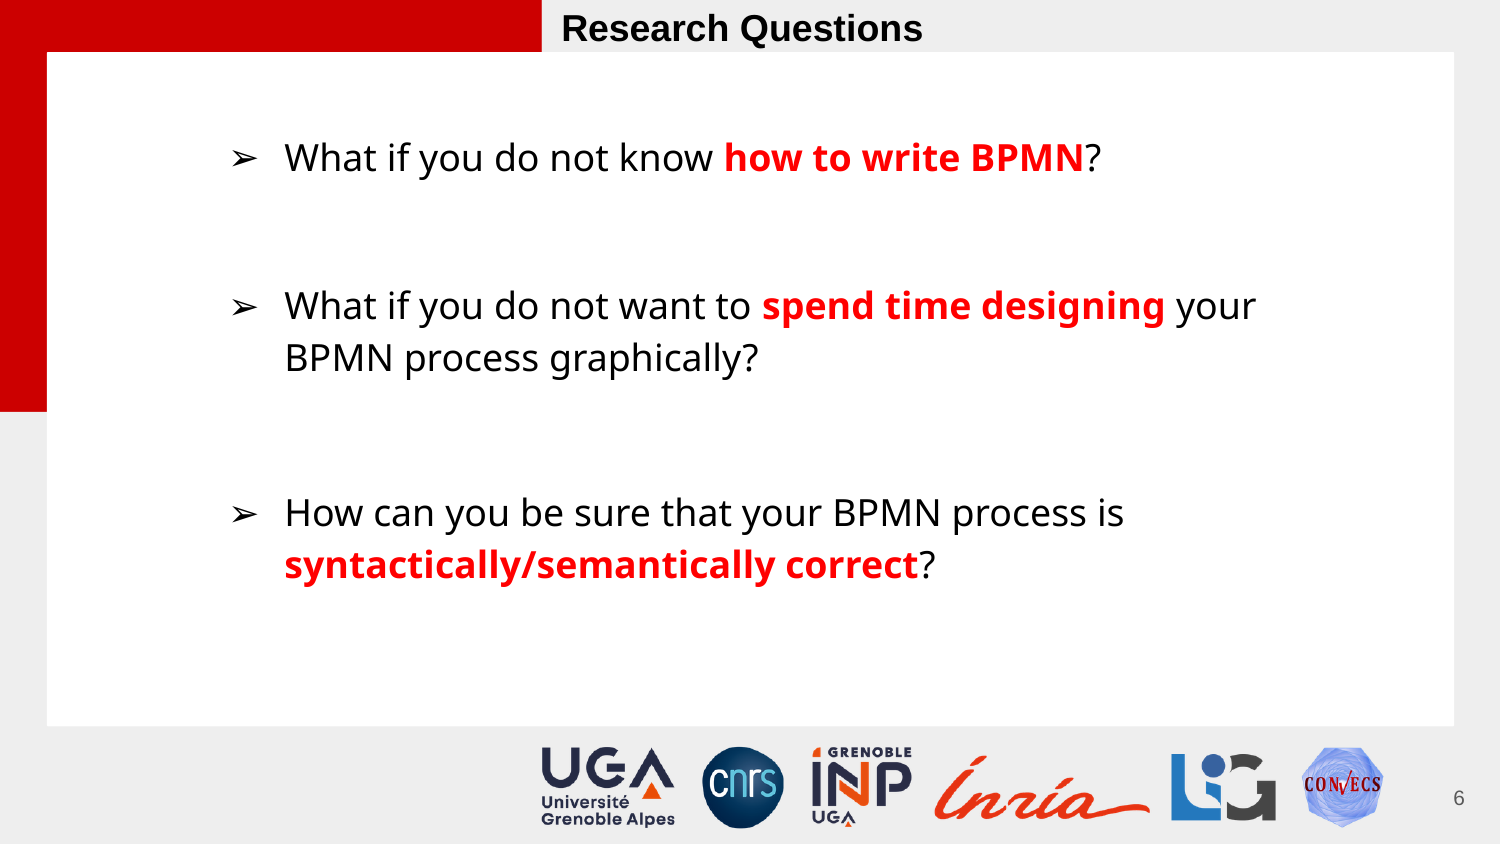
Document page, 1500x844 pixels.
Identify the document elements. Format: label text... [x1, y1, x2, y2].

slide_number <numéro> [1389, 764, 1480, 830]
text_box What if you do not know how to write BPMN? What if you do not want to spend time designing your BPMN process graphically? How can you be sure that your BPMN process is syntactically/semantically correct? [119, 112, 1381, 681]
text_box Research Questions [546, 0, 1441, 55]
picture [0, 0, 1500, 844]
